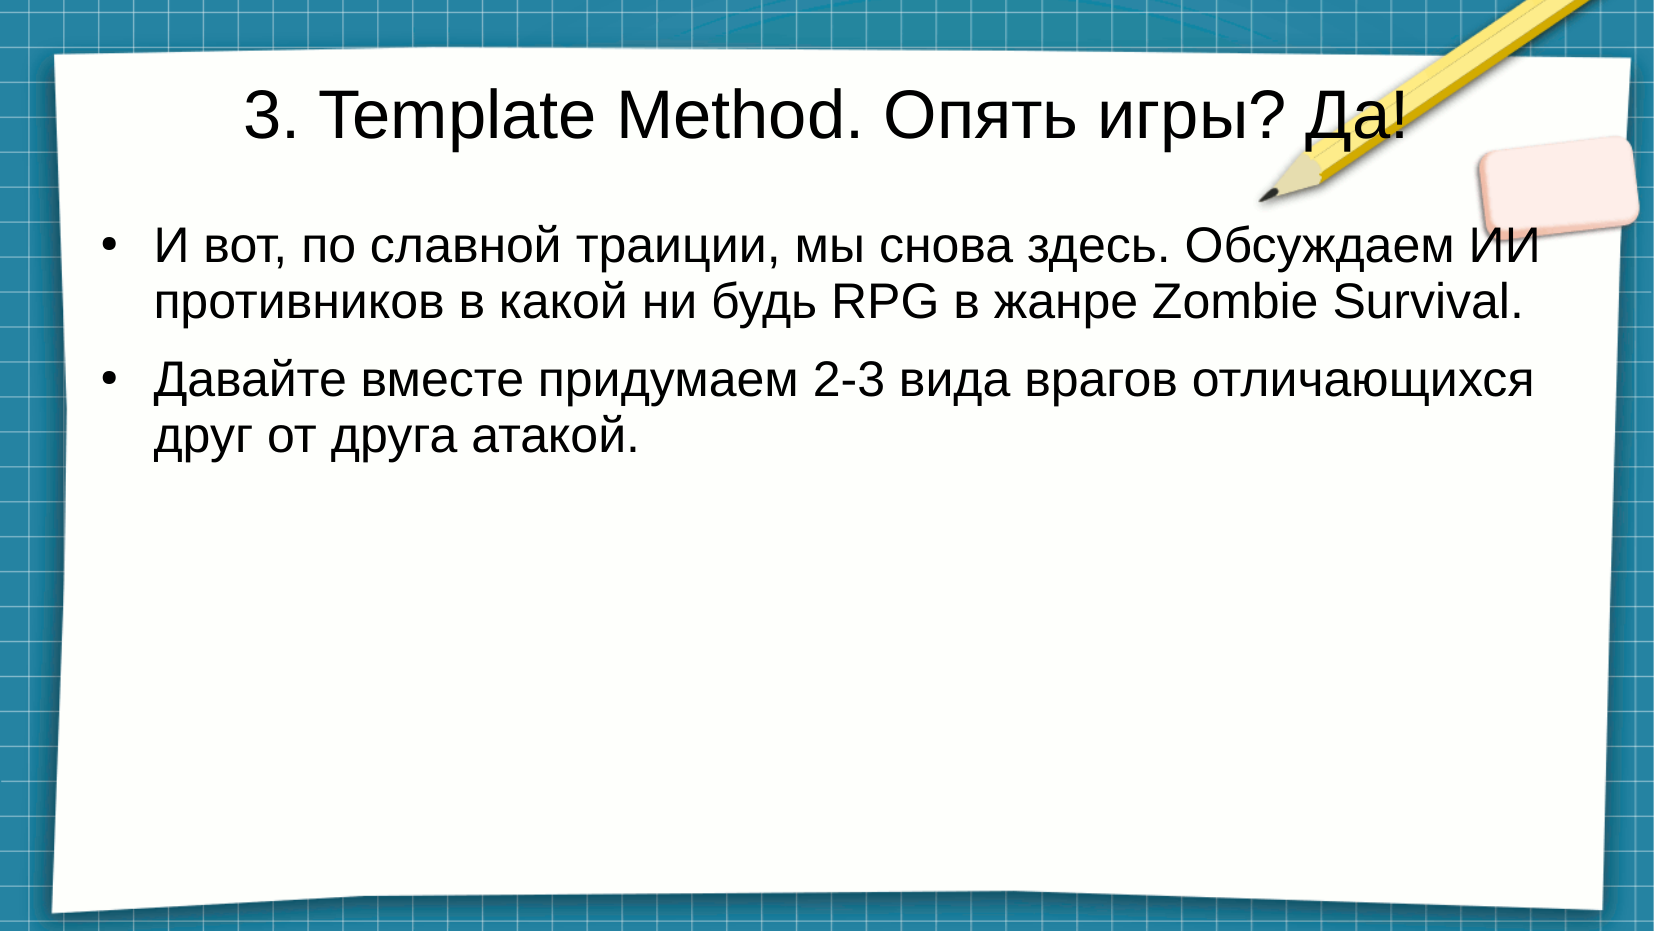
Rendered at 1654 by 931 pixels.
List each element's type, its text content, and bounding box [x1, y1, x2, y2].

list И вот, по славной траиции, мы снова здесь. Обсуждаем ИИ противников в какой ни будь RPG в жанре Zombie Survival. Давайте вместе придумаем 2-3 вида врагов отличающихся друг от друга атакой. [82, 217, 1571, 758]
title 3. Template Method. Опять игры? Да! [82, 37, 1571, 193]
picture [0, 0, 1654, 931]
